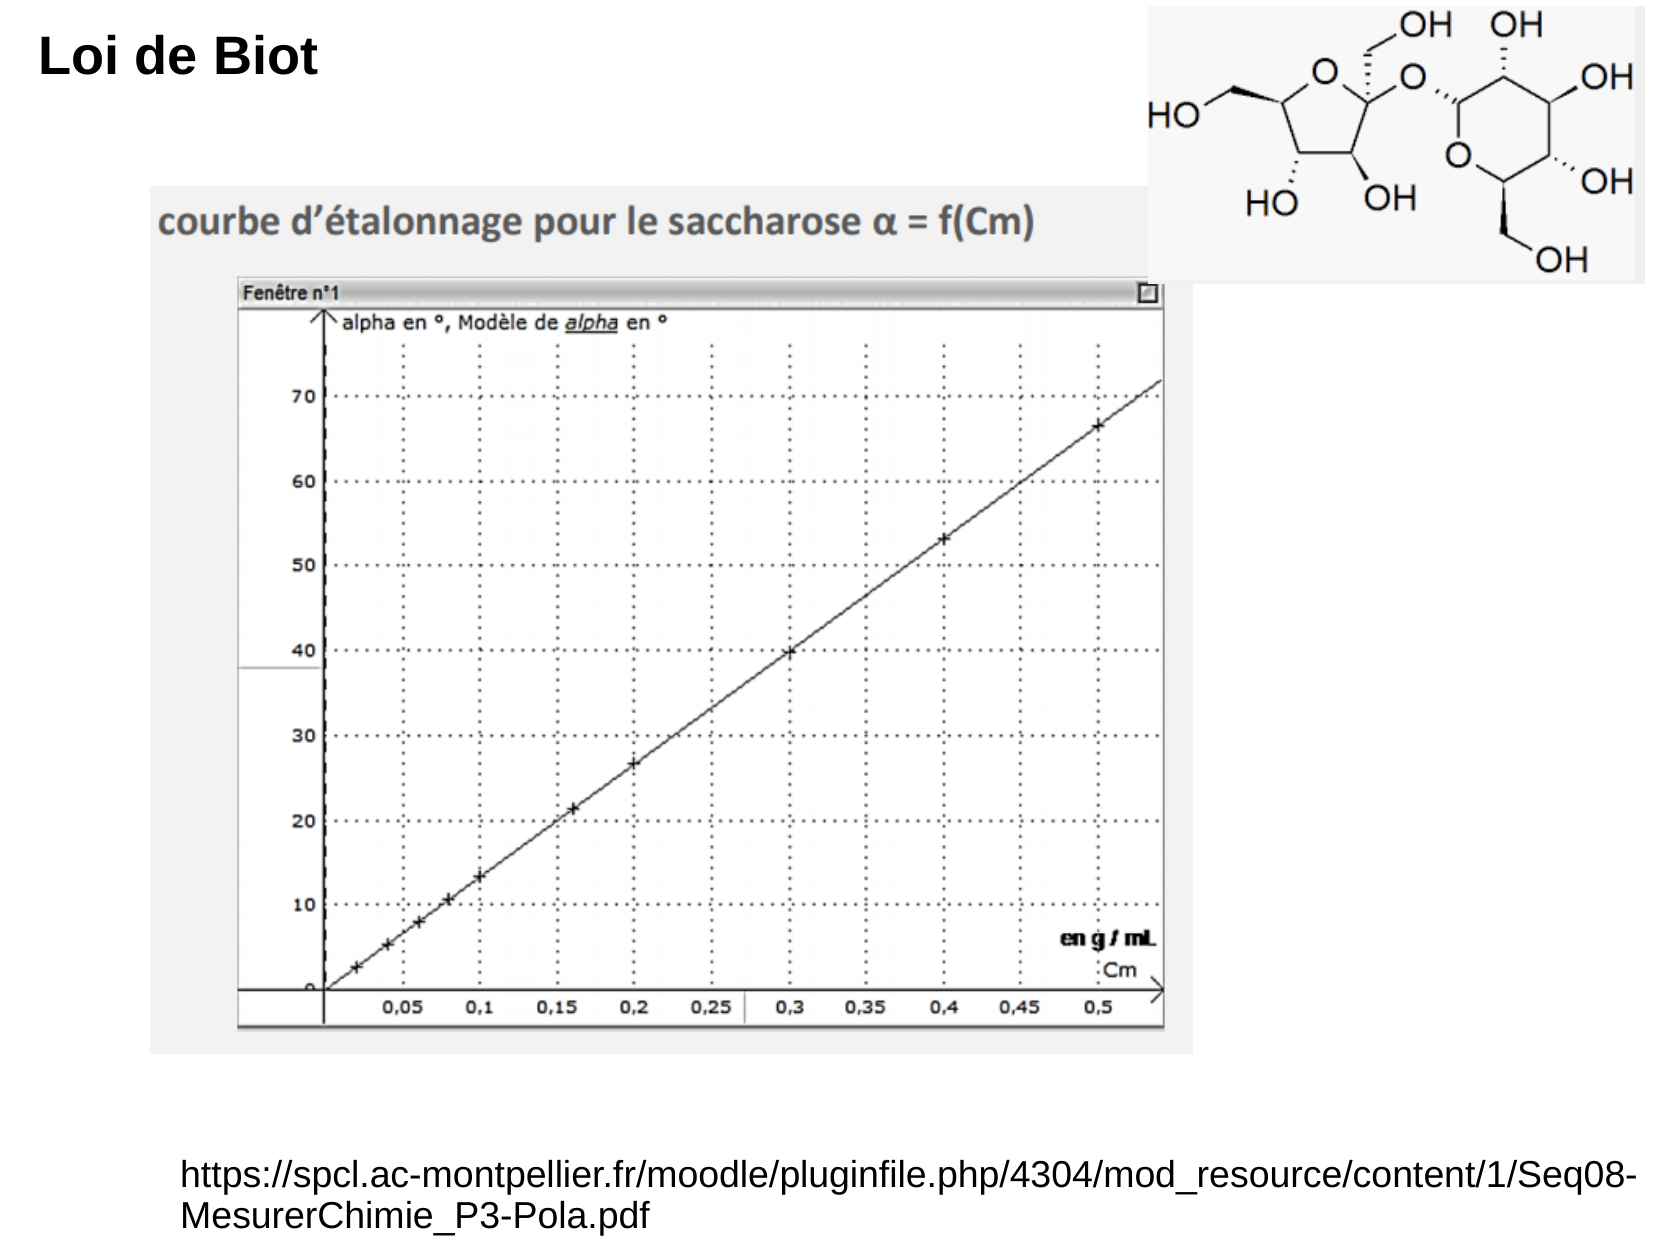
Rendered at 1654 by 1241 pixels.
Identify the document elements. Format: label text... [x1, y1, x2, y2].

picture [150, 6, 1645, 1054]
text_box Loi de Biot [23, 18, 631, 95]
text_box https://spcl.ac-montpellier.fr/moodle/pluginfile.php/4304/mod_resource/content/1/Seq08-MesurerChimie_P3-Pola.pdf [165, 1145, 1654, 1241]
